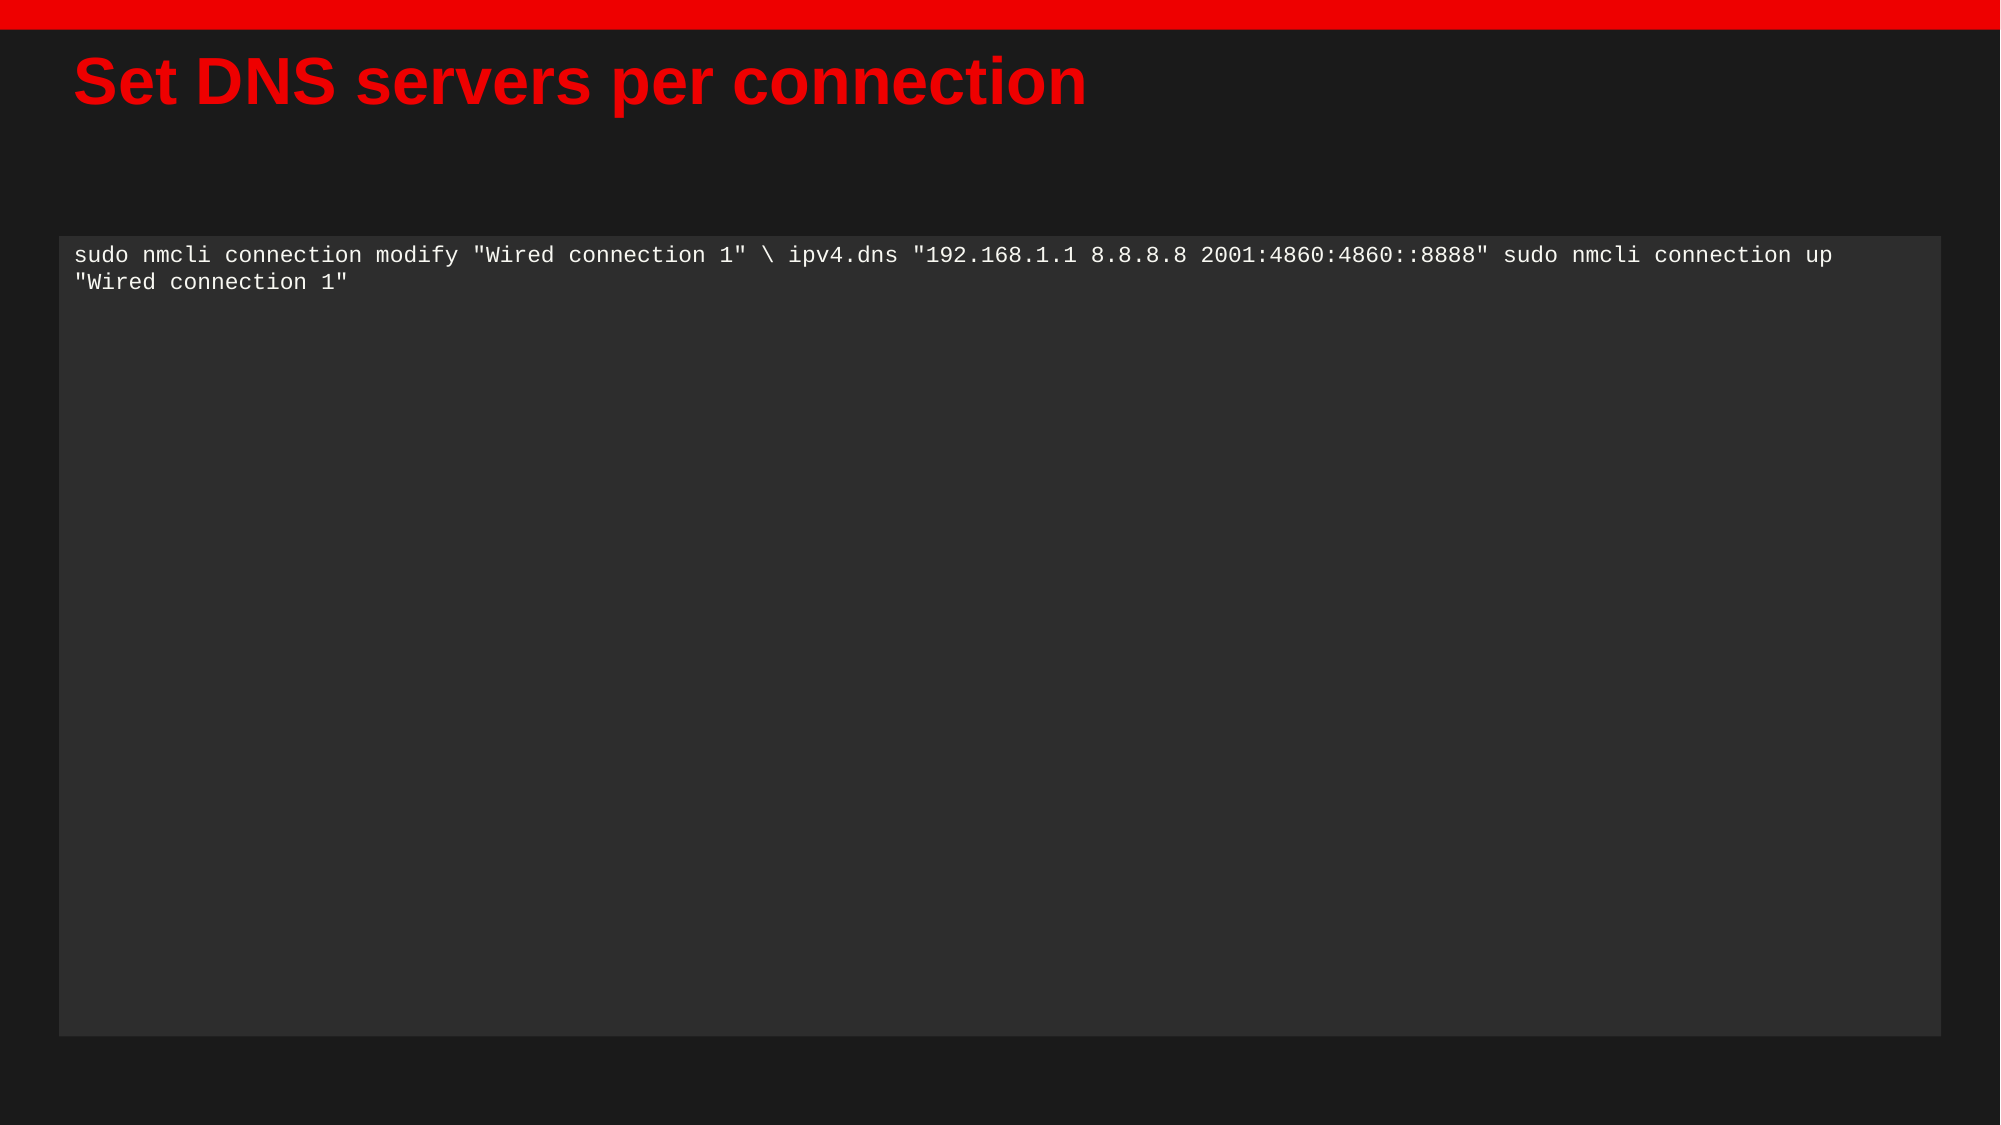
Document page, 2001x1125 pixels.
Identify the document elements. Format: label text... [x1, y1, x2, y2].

text_box sudo nmcli connection modify "Wired connection 1" \ ipv4.dns "192.168.1.1 8.8.8.8 2001:4860:4860::8888" sudo nmcli connection up "Wired connection 1" [59, 236, 1942, 1037]
text_box [0, 0, 2001, 30]
text_box Set DNS servers per connection [59, 36, 1942, 208]
